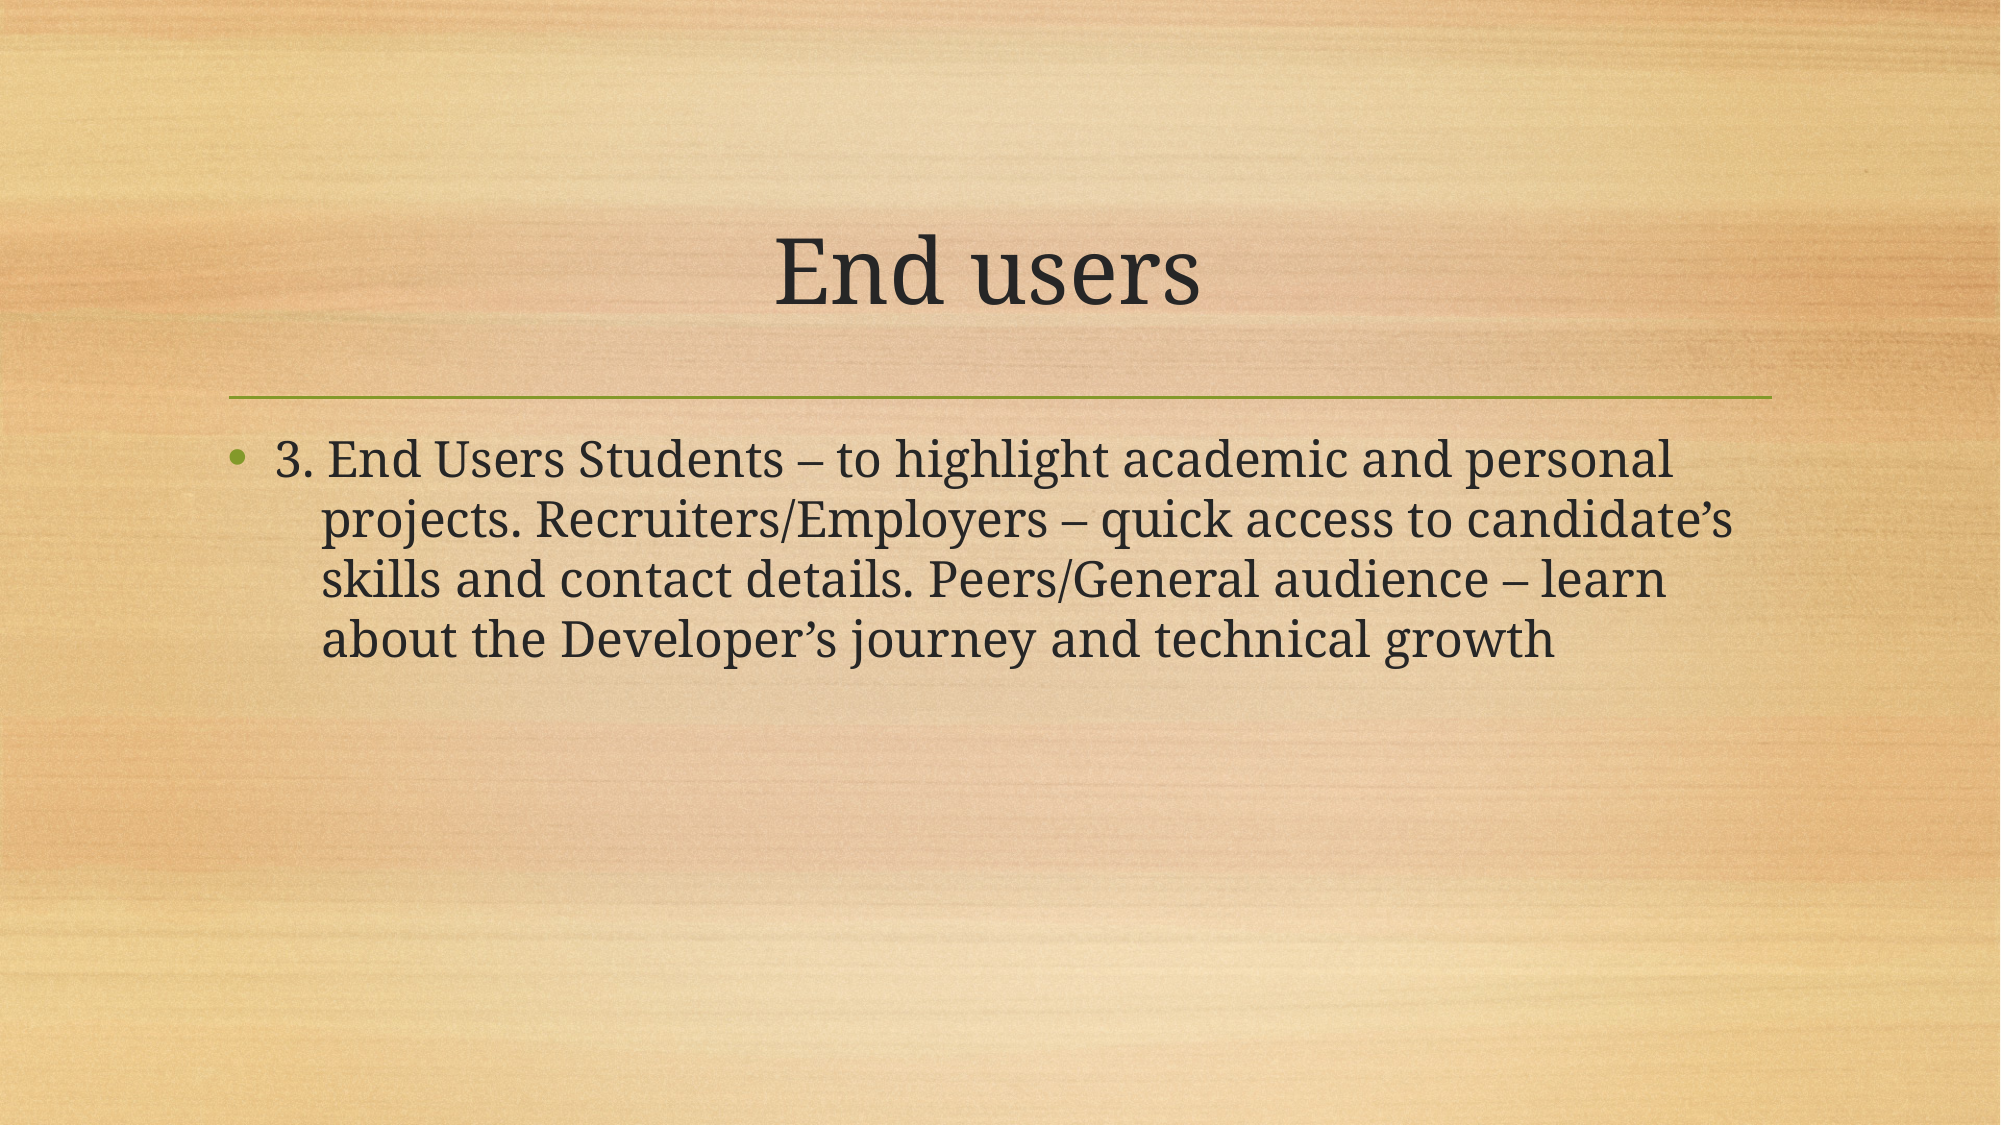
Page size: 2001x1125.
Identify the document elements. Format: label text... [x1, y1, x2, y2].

title End users [212, 161, 1788, 376]
list 3. End Users Students – to highlight academic and personal projects. Recruiters/Employers – quick access to candidate’s skills and contact details. Peers/General audience – learn about the Developer’s journey and technical growth [212, 419, 1788, 964]
